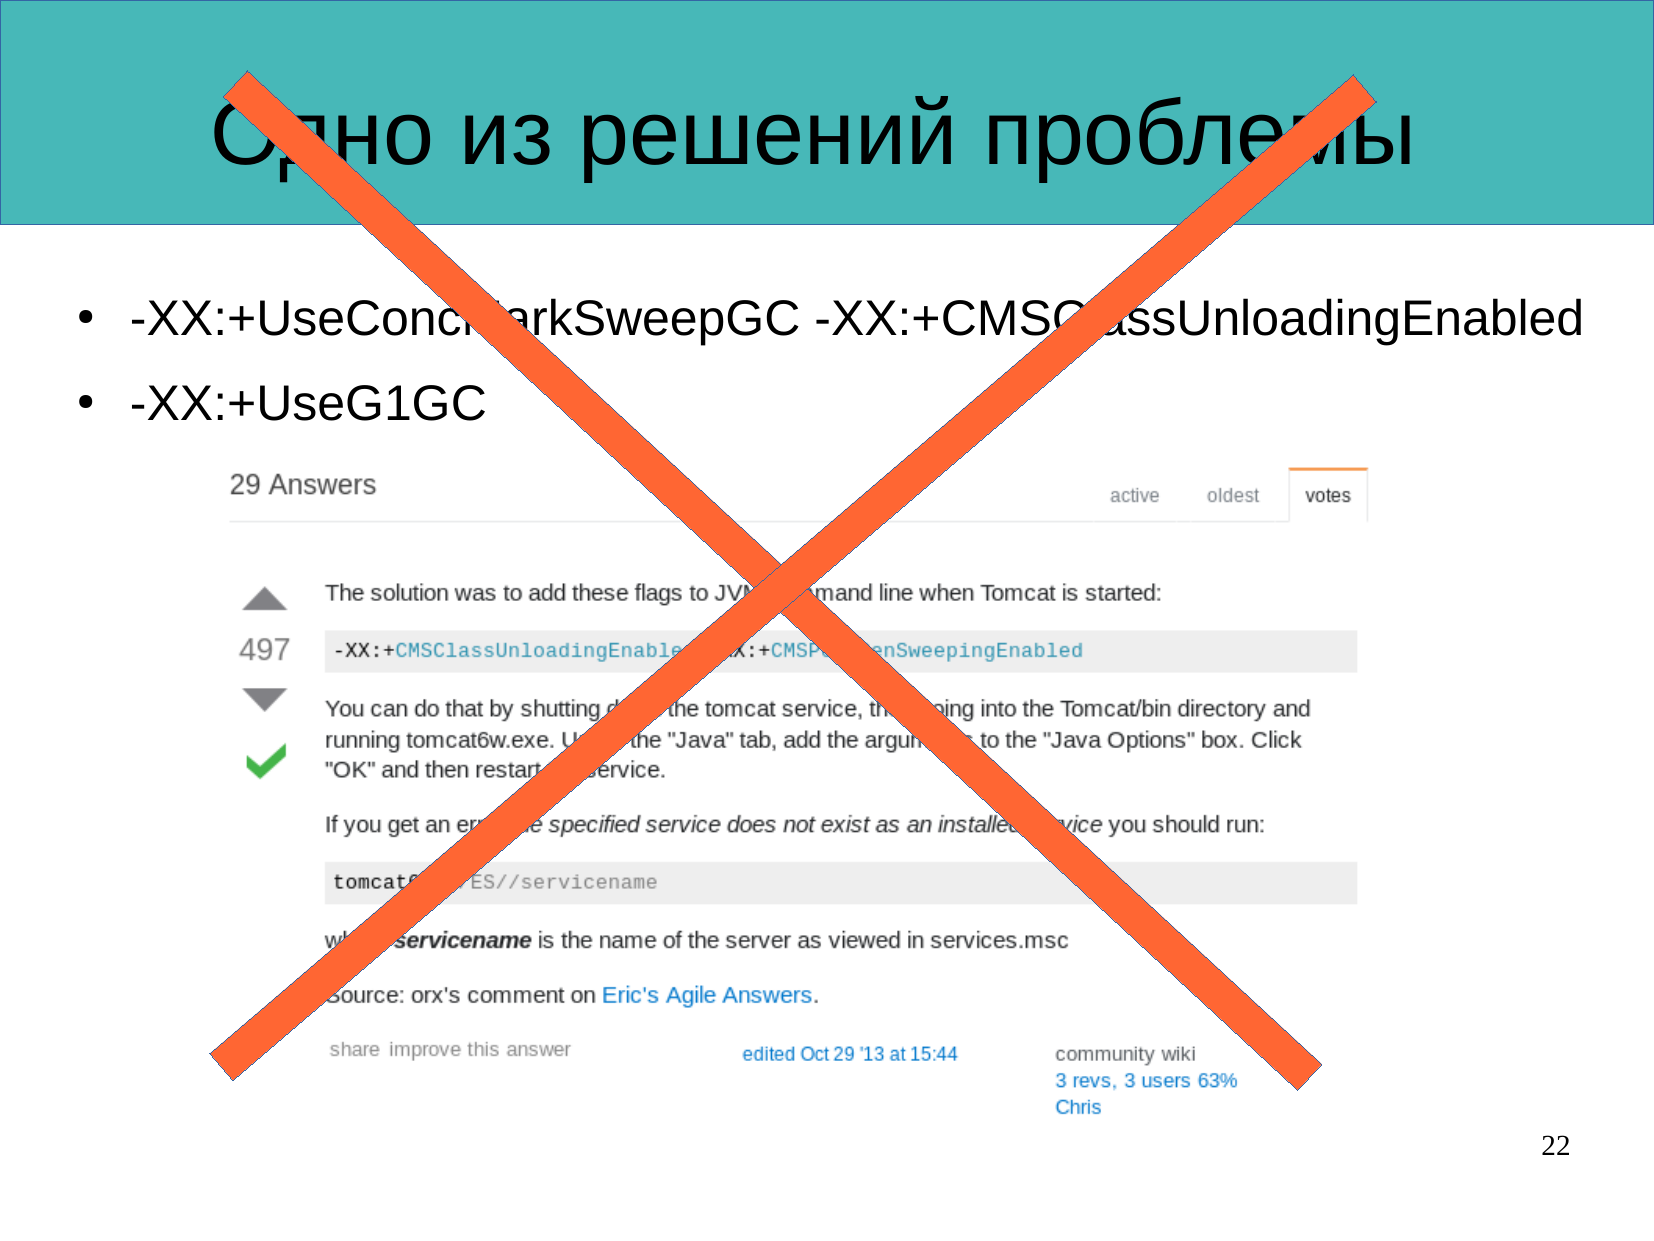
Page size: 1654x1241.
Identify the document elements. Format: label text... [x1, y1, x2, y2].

list -XX:+UseConcMarkSweepGC -XX:+CMSClassUnloadingEnabled -XX:+UseG1GC [976, 290, 1607, 1010]
list -XX:+UseConcMarkSweepGC -XX:+CMSClassUnloadingEnabled -XX:+UseG1GC [59, 290, 600, 1010]
picture [655, 446, 918, 563]
list -XX:+UseConcMarkSweepGC -XX:+CMSClassUnloadingEnabled -XX:+UseG1GC [486, 290, 1100, 446]
text_box [209, 70, 1377, 1091]
title Одно из решений проблемы [82, 29, 1571, 237]
picture [197, 446, 1406, 1158]
